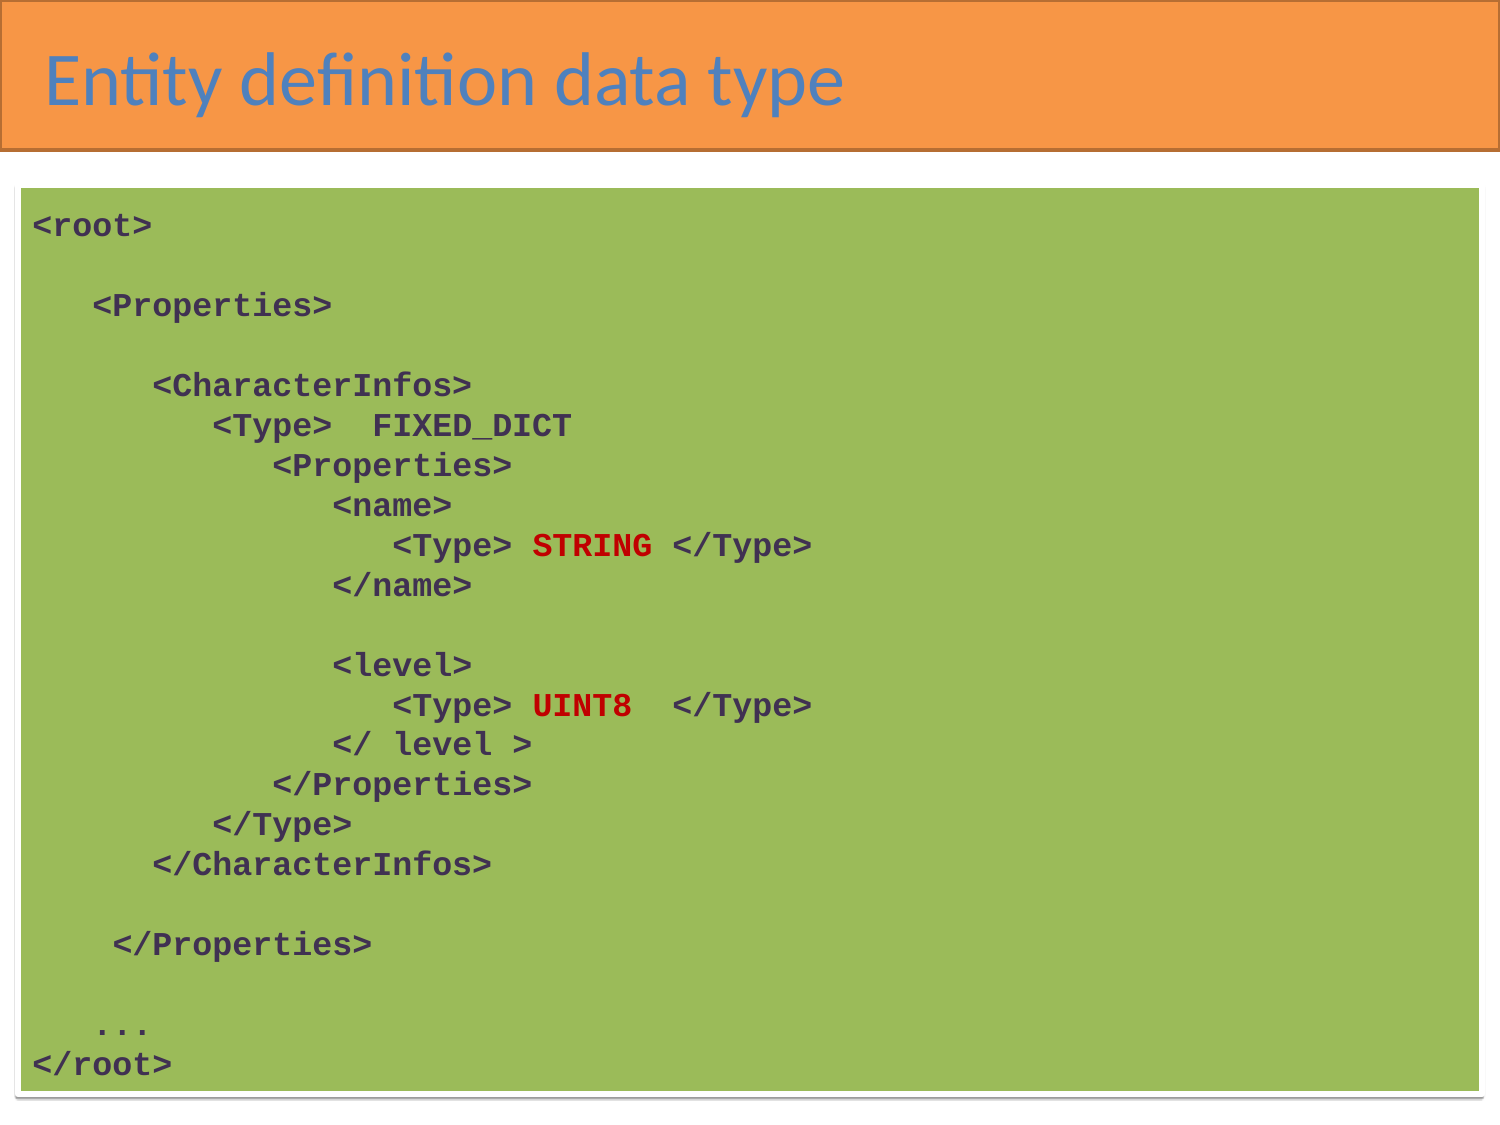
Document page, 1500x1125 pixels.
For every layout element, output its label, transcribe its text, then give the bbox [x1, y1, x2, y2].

title Entity definition data type [29, 21, 1483, 129]
text_box [0, 0, 1500, 150]
text_box [17, 184, 1483, 1094]
text_box <root> <Properties> <CharacterInfos> <Type> FIXED_DICT <Properties> <name> <Type> STRING </Type> </name> <level> <Type> UINT8 </Type> </ level > </Properties> </Type> </CharacterInfos> </Properties> ... </root> [17, 196, 1436, 1125]
